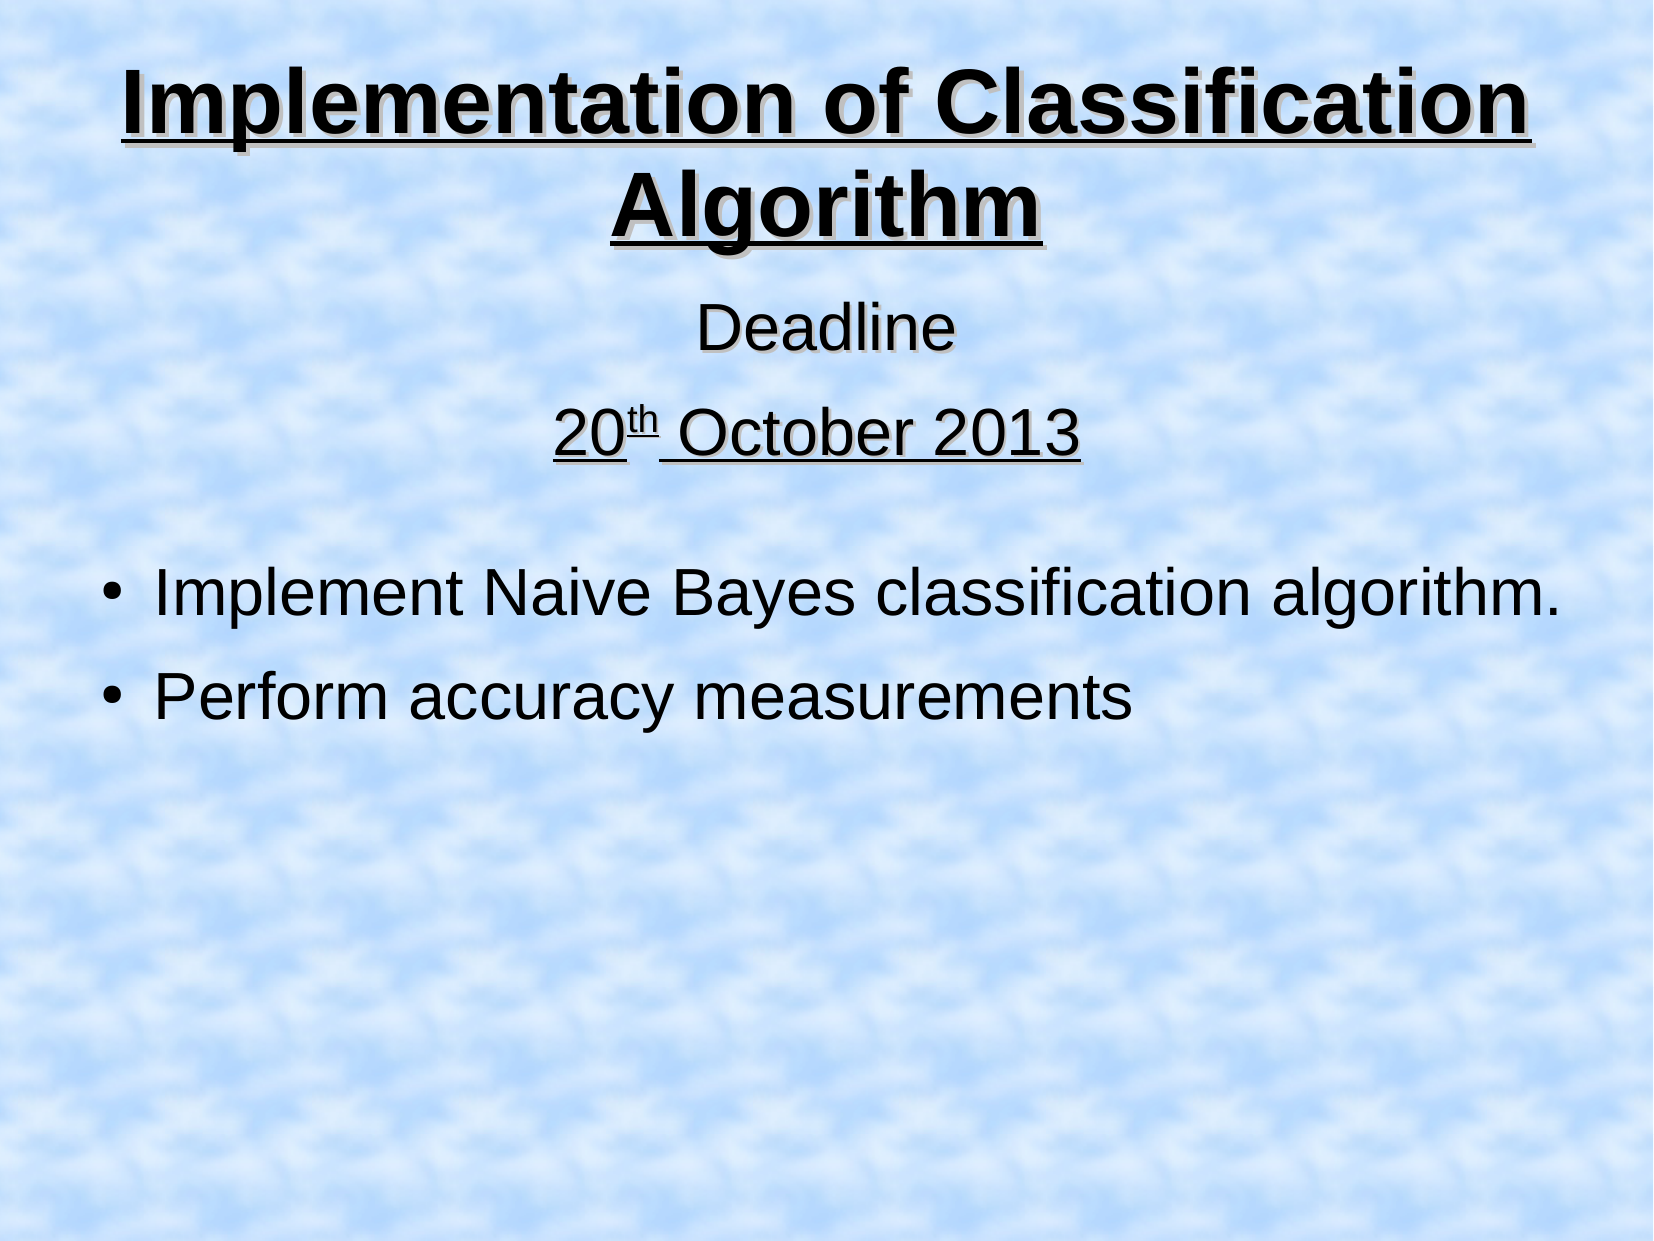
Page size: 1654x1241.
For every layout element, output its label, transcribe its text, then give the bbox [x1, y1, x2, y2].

title Implementation of Classification Algorithm [82, 49, 1571, 257]
list Deadline 20th October 2013 [82, 290, 1571, 555]
list Implement Naive Bayes classification algorithm. Perform accuracy measurements [82, 555, 1571, 1241]
picture [0, 0, 1654, 1241]
